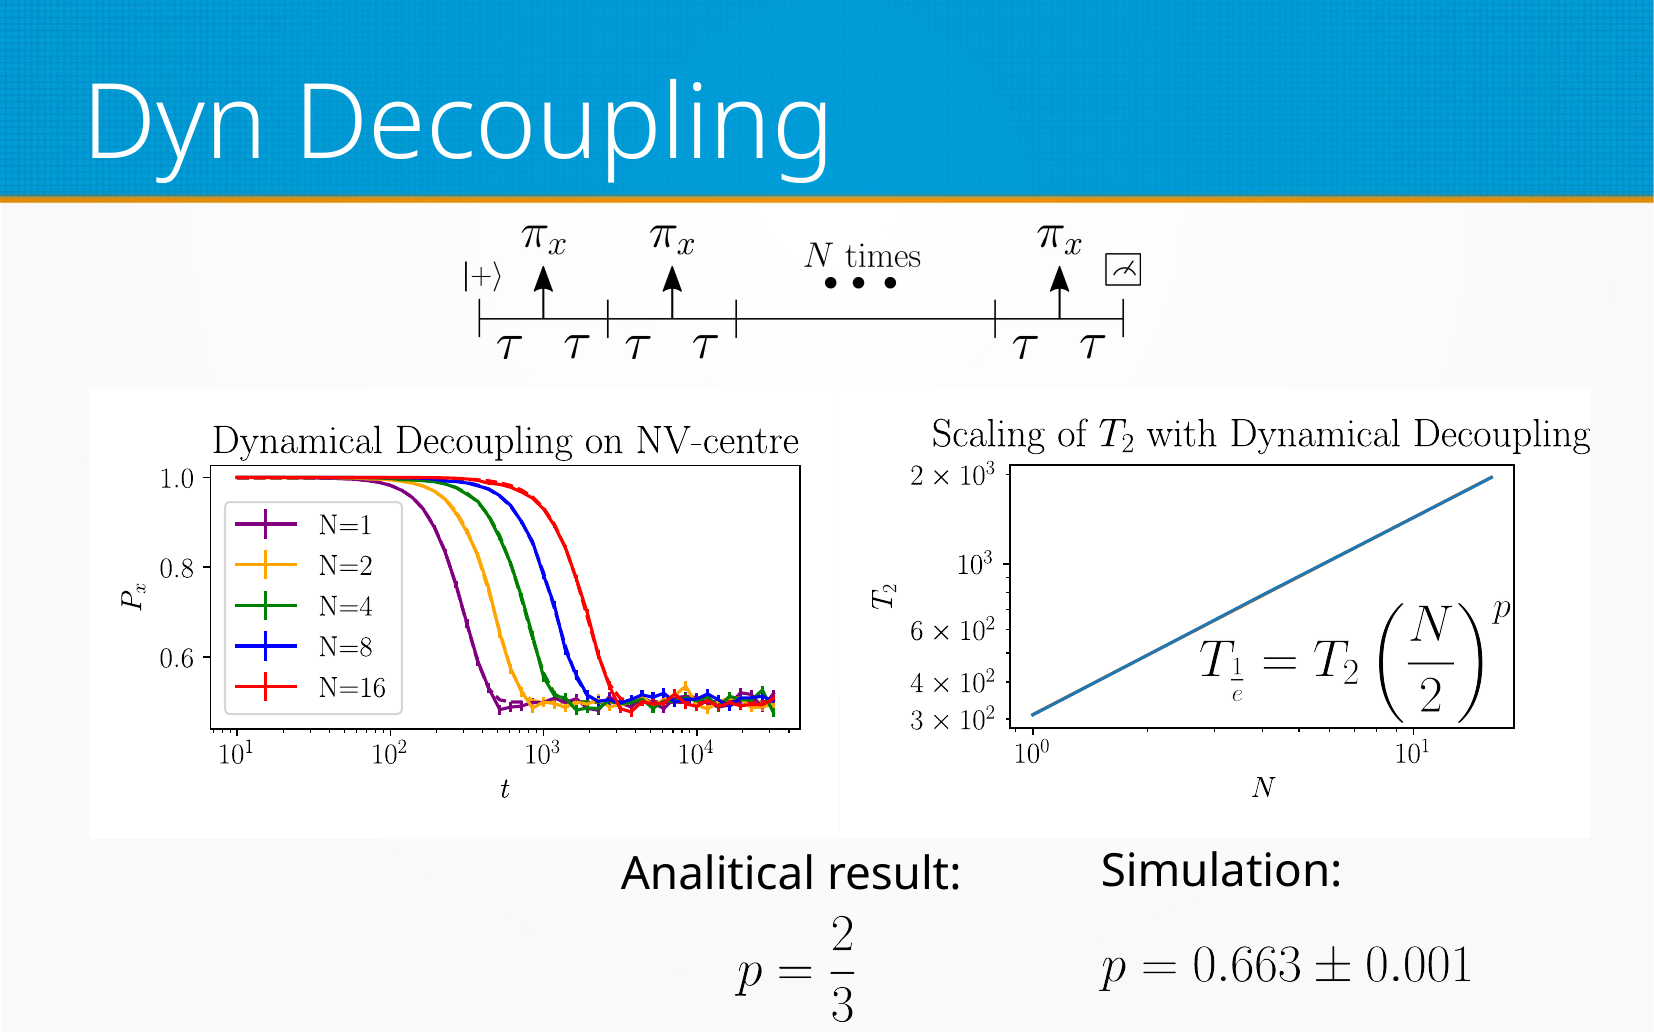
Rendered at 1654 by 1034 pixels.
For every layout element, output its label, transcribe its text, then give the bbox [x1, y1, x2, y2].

title Dyn Decoupling [82, 16, 1571, 190]
text_box Simulation: [1095, 836, 1486, 901]
picture [0, 195, 1654, 1034]
text_box Analitical result: [615, 840, 1066, 904]
